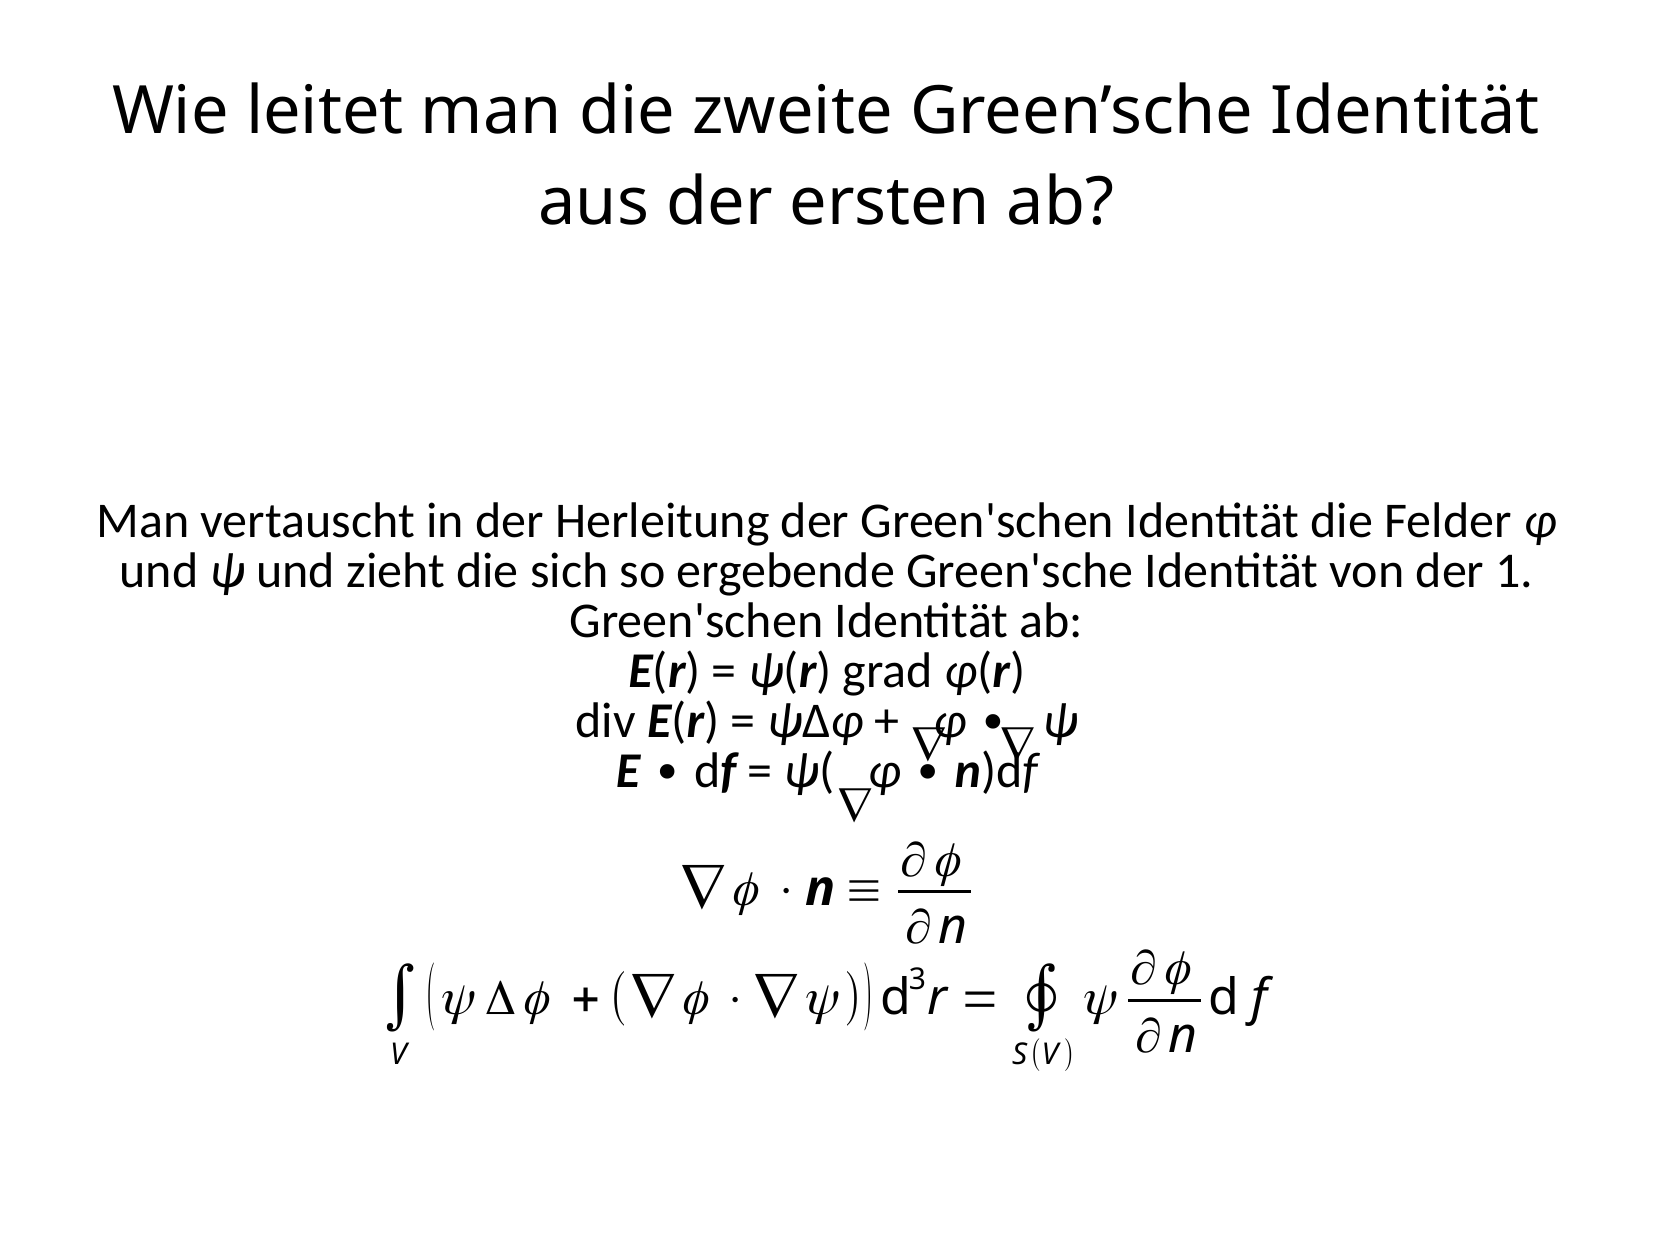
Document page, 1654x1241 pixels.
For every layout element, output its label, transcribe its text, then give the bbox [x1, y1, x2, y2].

title Wie leitet man die zweite Green’sche Identität aus der ersten ab? [82, 49, 1571, 257]
chart [832, 787, 879, 826]
chart [372, 838, 1281, 1073]
chart [906, 725, 953, 764]
chart [995, 725, 1041, 764]
subtitle Man vertauscht in der Herleitung der Green'schen Identität die Felder φ und ψ und zieht die sich so ergebende Green'sche Identität von der 1. Green'schen Identität ab: E(r) = ψ(r) grad φ(r) div E(r) = ψ∆φ + φ ∙ ψ E ∙ df = ψ( φ ∙ n)df [82, 290, 1571, 1010]
